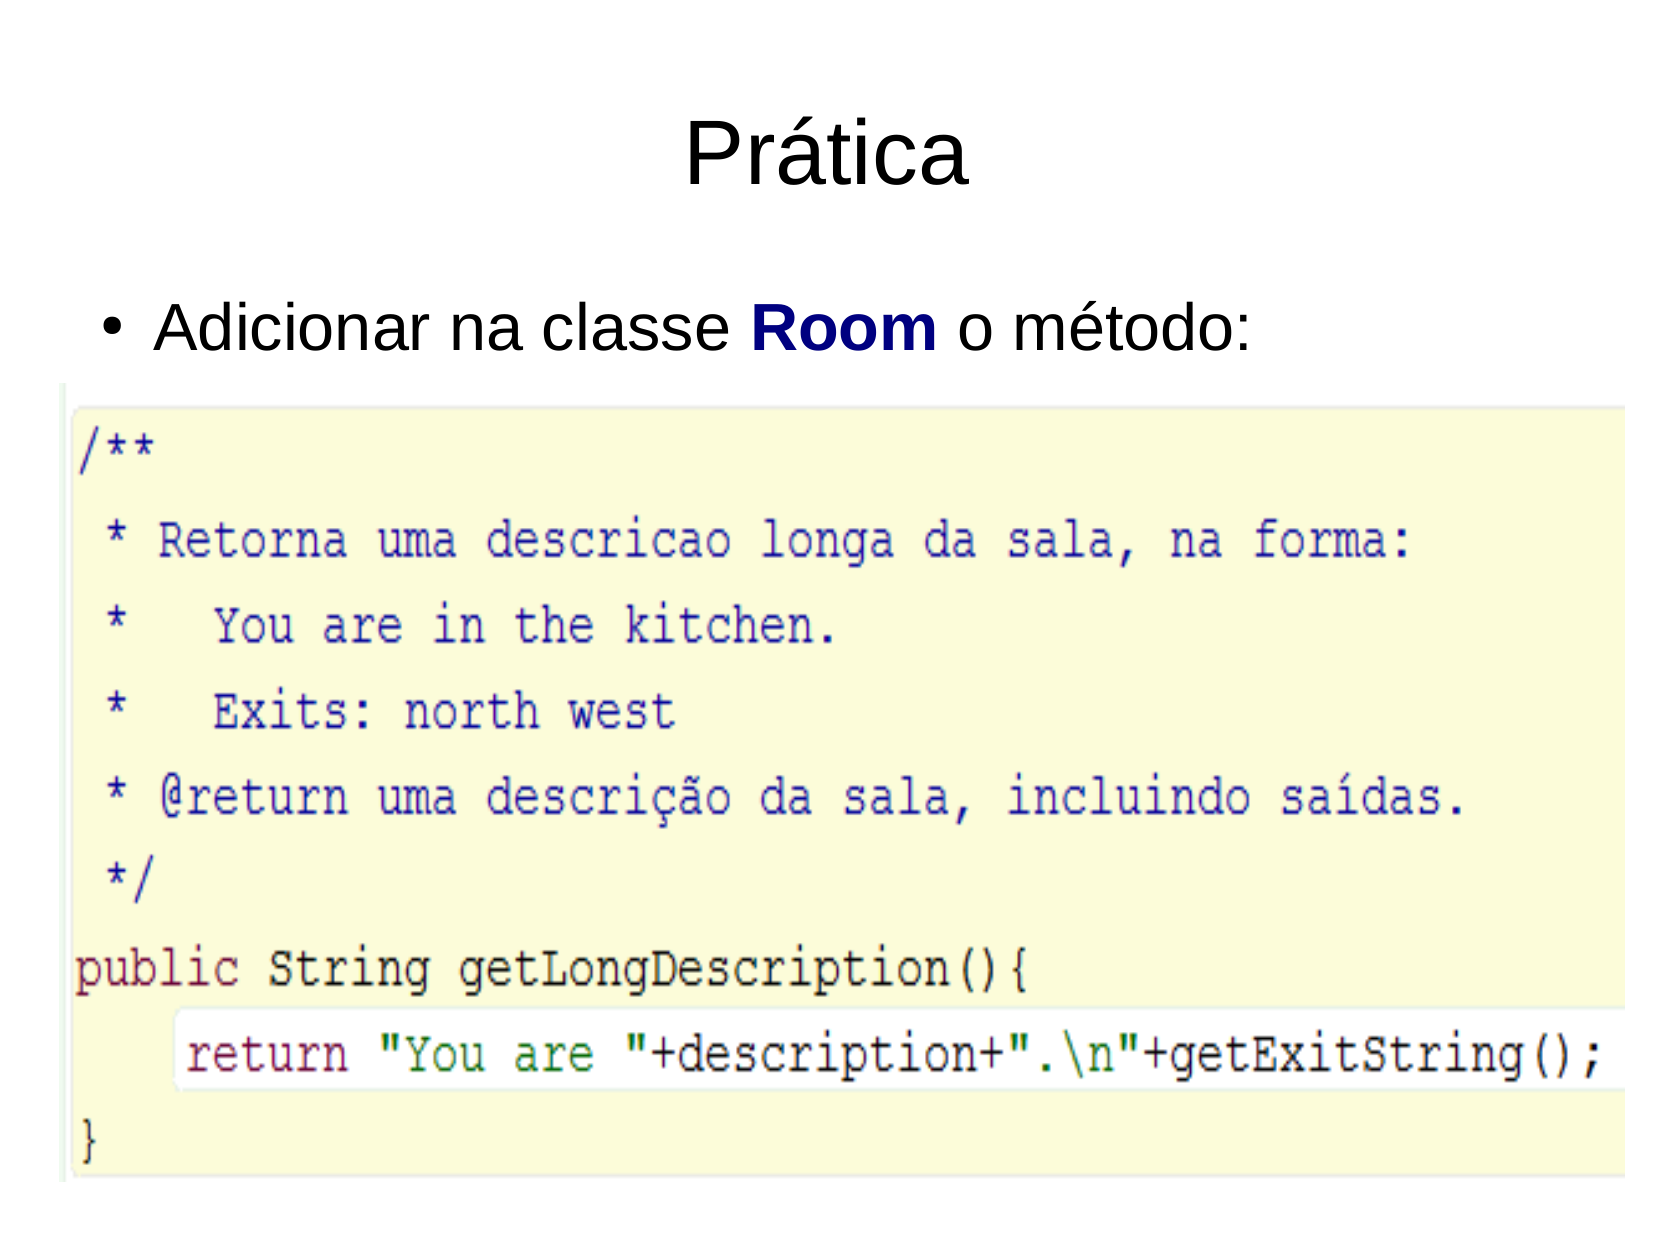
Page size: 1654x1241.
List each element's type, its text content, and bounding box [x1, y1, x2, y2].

list Adicionar na classe Room o método: [82, 290, 1571, 383]
title Prática [82, 49, 1571, 257]
picture [59, 383, 1625, 1182]
